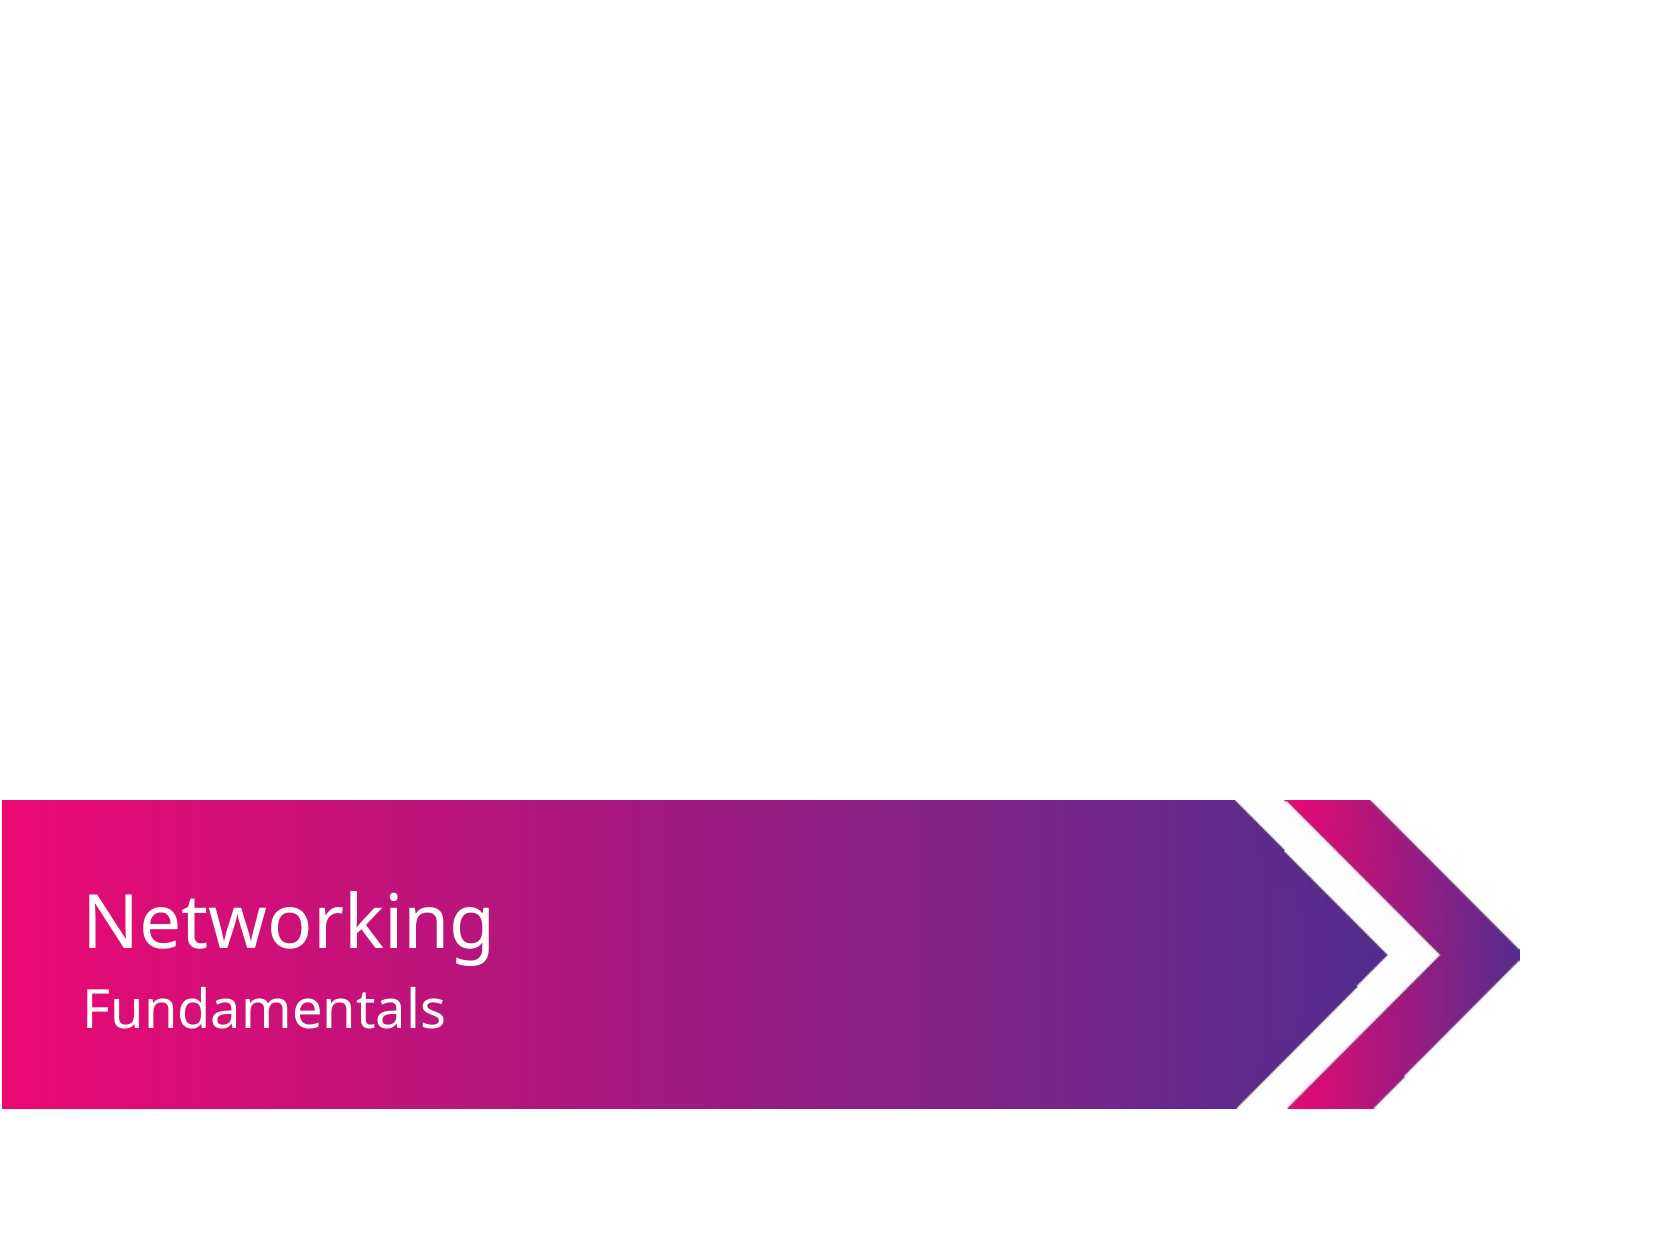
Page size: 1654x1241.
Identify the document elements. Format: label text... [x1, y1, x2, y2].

picture [2, 800, 1520, 1109]
title Networking Fundamentals [82, 852, 1396, 1060]
